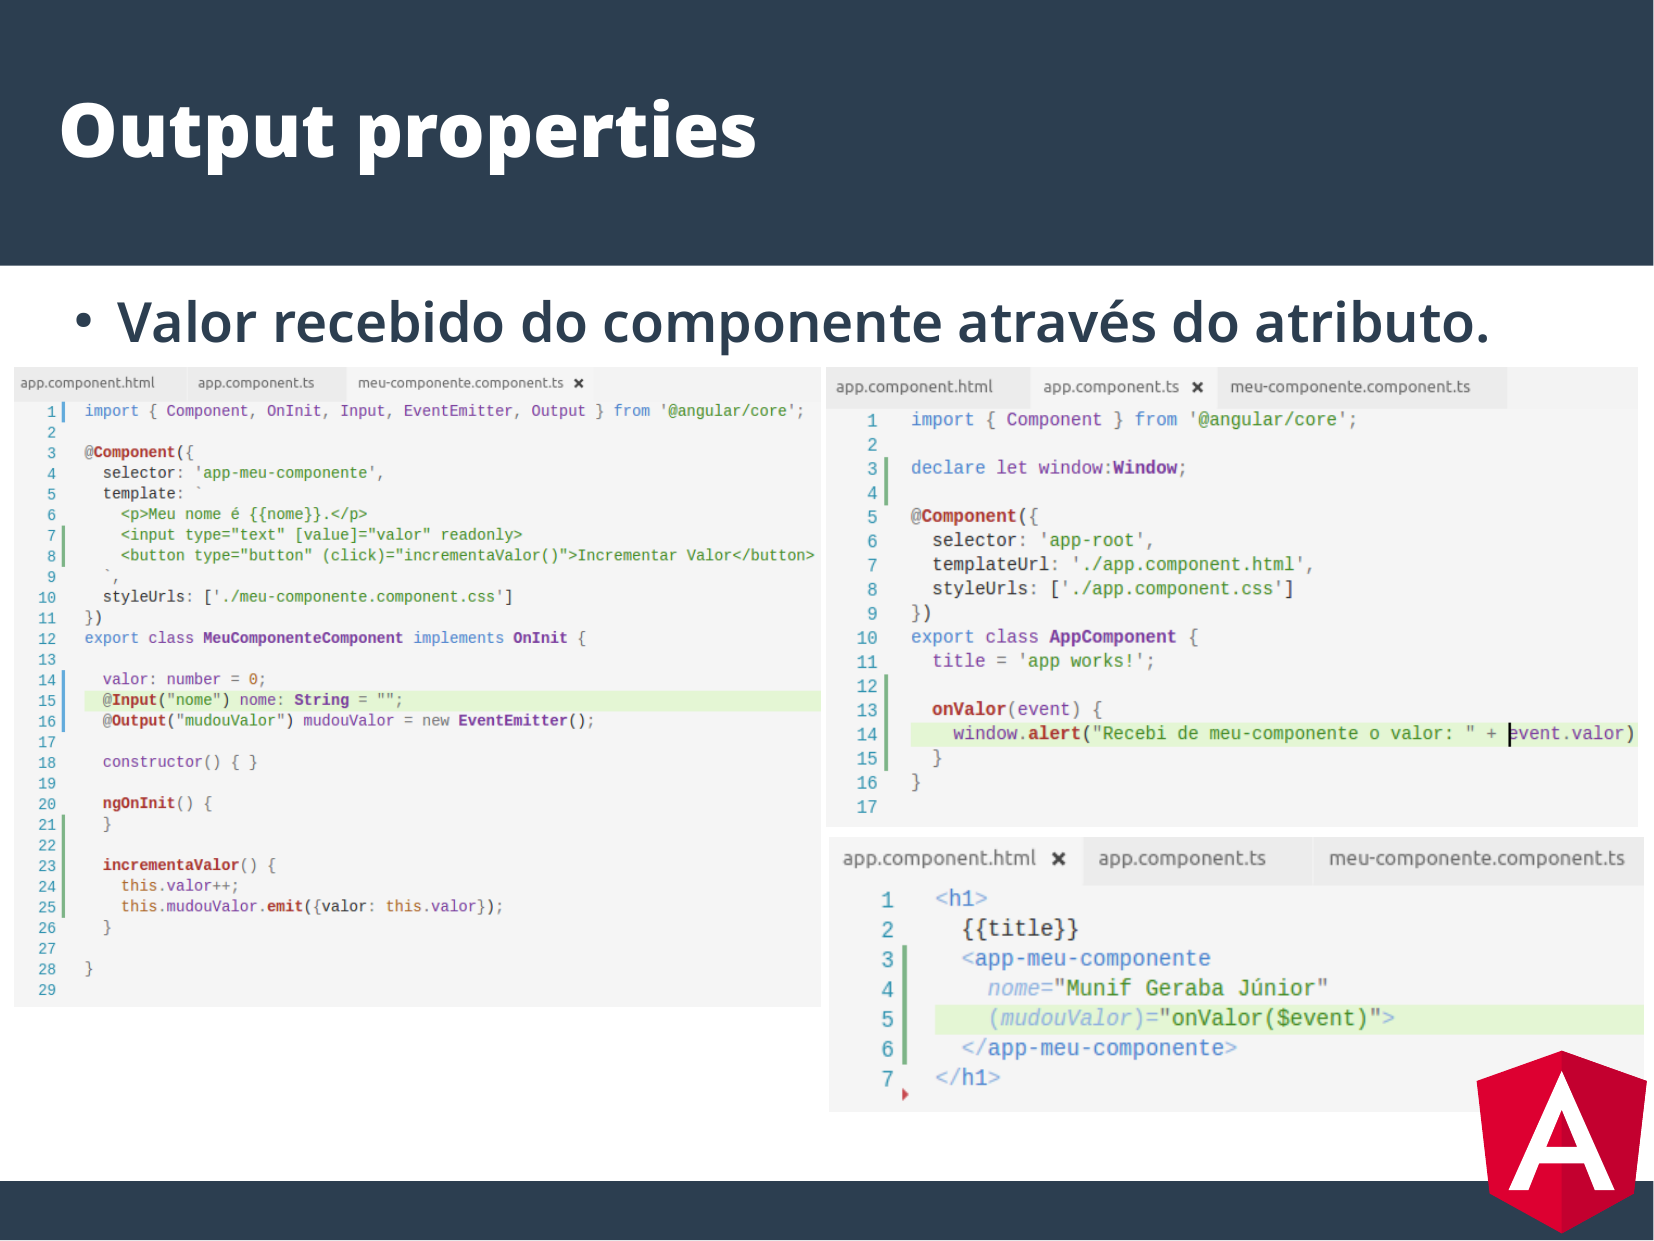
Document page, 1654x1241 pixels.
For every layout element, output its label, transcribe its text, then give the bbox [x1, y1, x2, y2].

picture [14, 367, 821, 1007]
picture [829, 837, 1654, 1241]
list Valor recebido do componente através do atributo. [59, 283, 1595, 361]
title Output properties [59, 49, 1595, 207]
picture [826, 367, 1638, 827]
